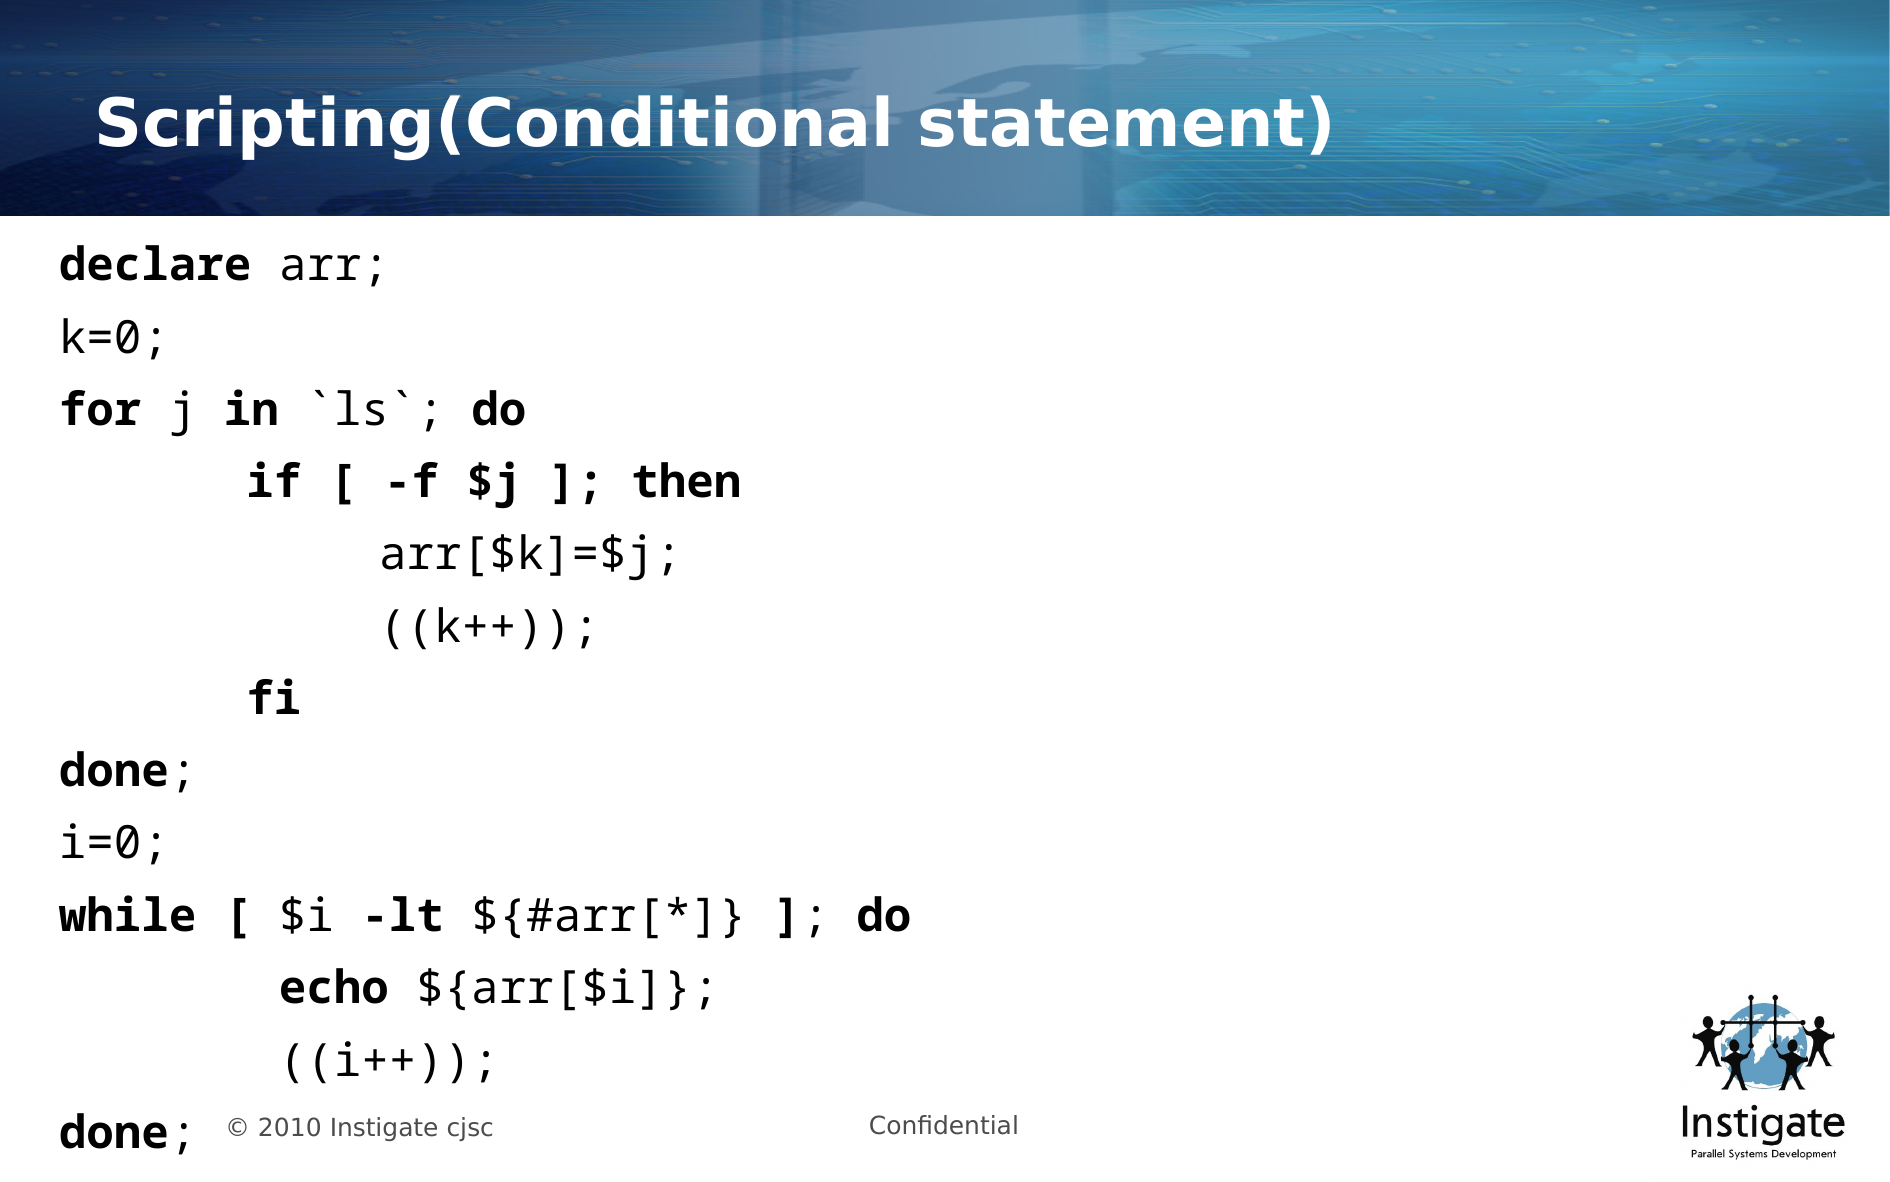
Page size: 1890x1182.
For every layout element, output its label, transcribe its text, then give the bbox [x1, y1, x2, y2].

picture [1650, 956, 1876, 1182]
list declare arr; k=0; for j in `ls`; do if [ -f $j ]; then arr[$k]=$j; ((k++)); fi done; i=0; while [ $i -lt ${#arr[*]} ]; do echo ${arr[$i]}; ((i++)); done; [59, 236, 1831, 1053]
title Scripting(Conditional statement) [94, 54, 1793, 210]
picture [0, 0, 1890, 216]
